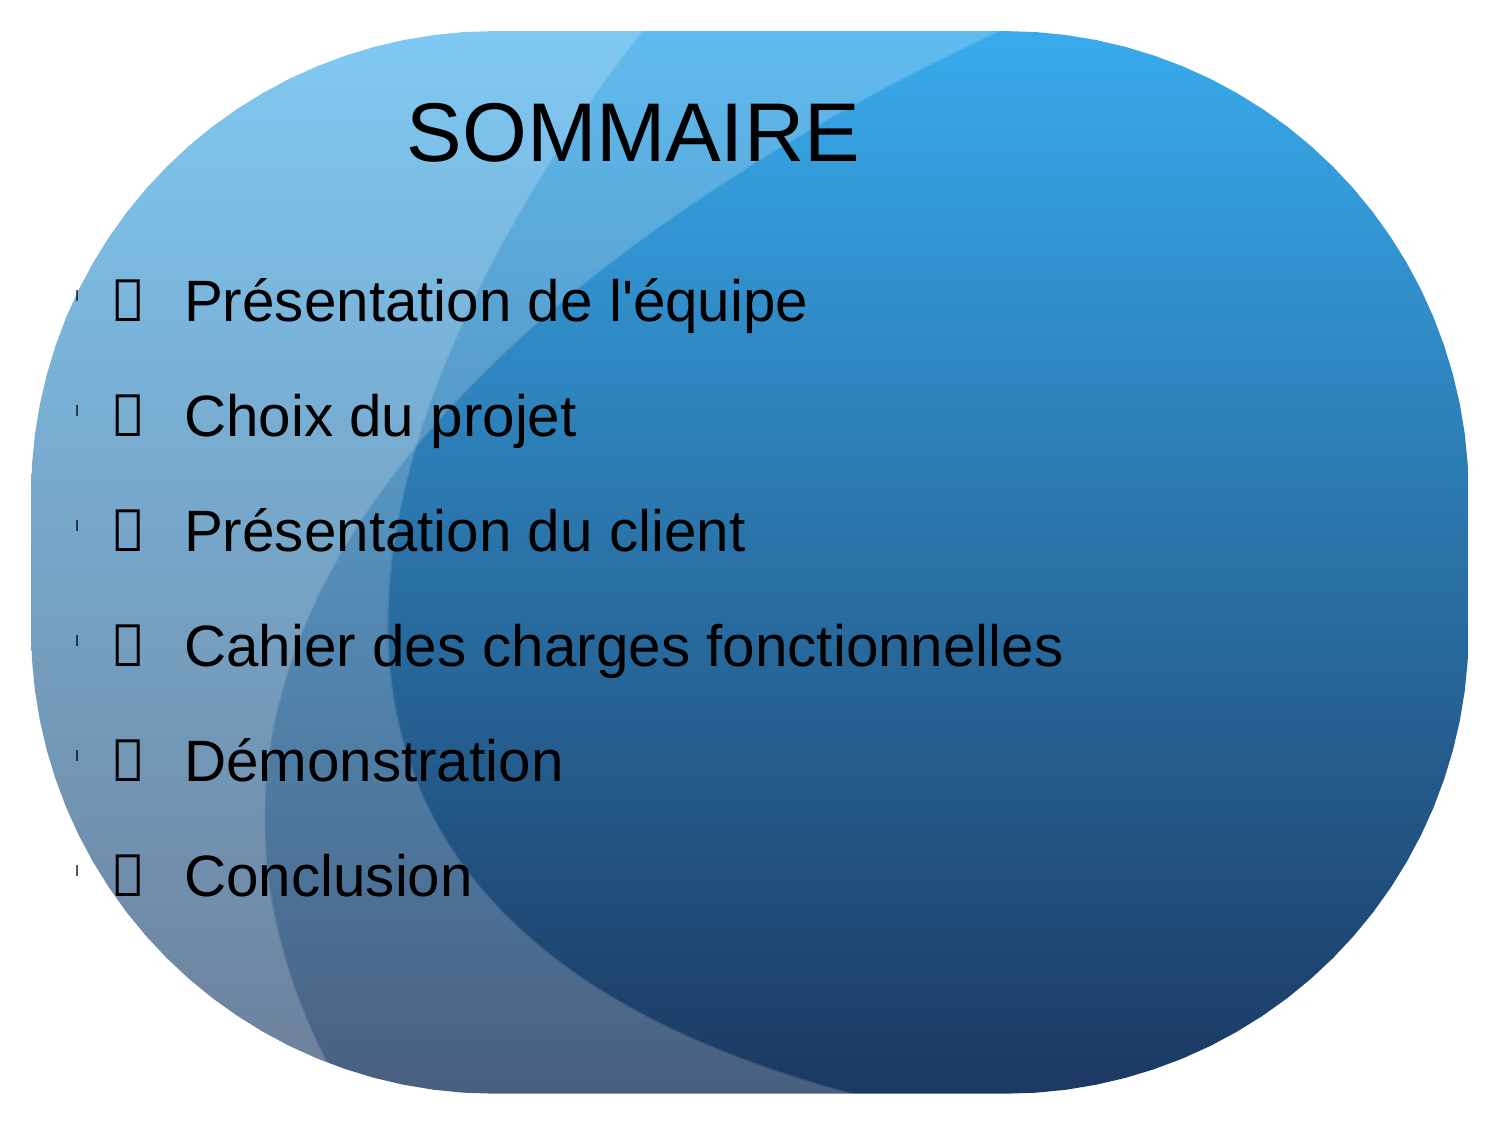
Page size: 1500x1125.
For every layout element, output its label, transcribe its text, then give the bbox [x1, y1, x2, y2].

text_box  Présentation de l'équipe  Choix du projet  Présentation du client  Cahier des charges fonctionnelles  Démonstration  Conclusion [74, 263, 1425, 916]
text_box SOMMAIRE [78, 7, 1189, 249]
picture [25, 30, 1474, 1095]
